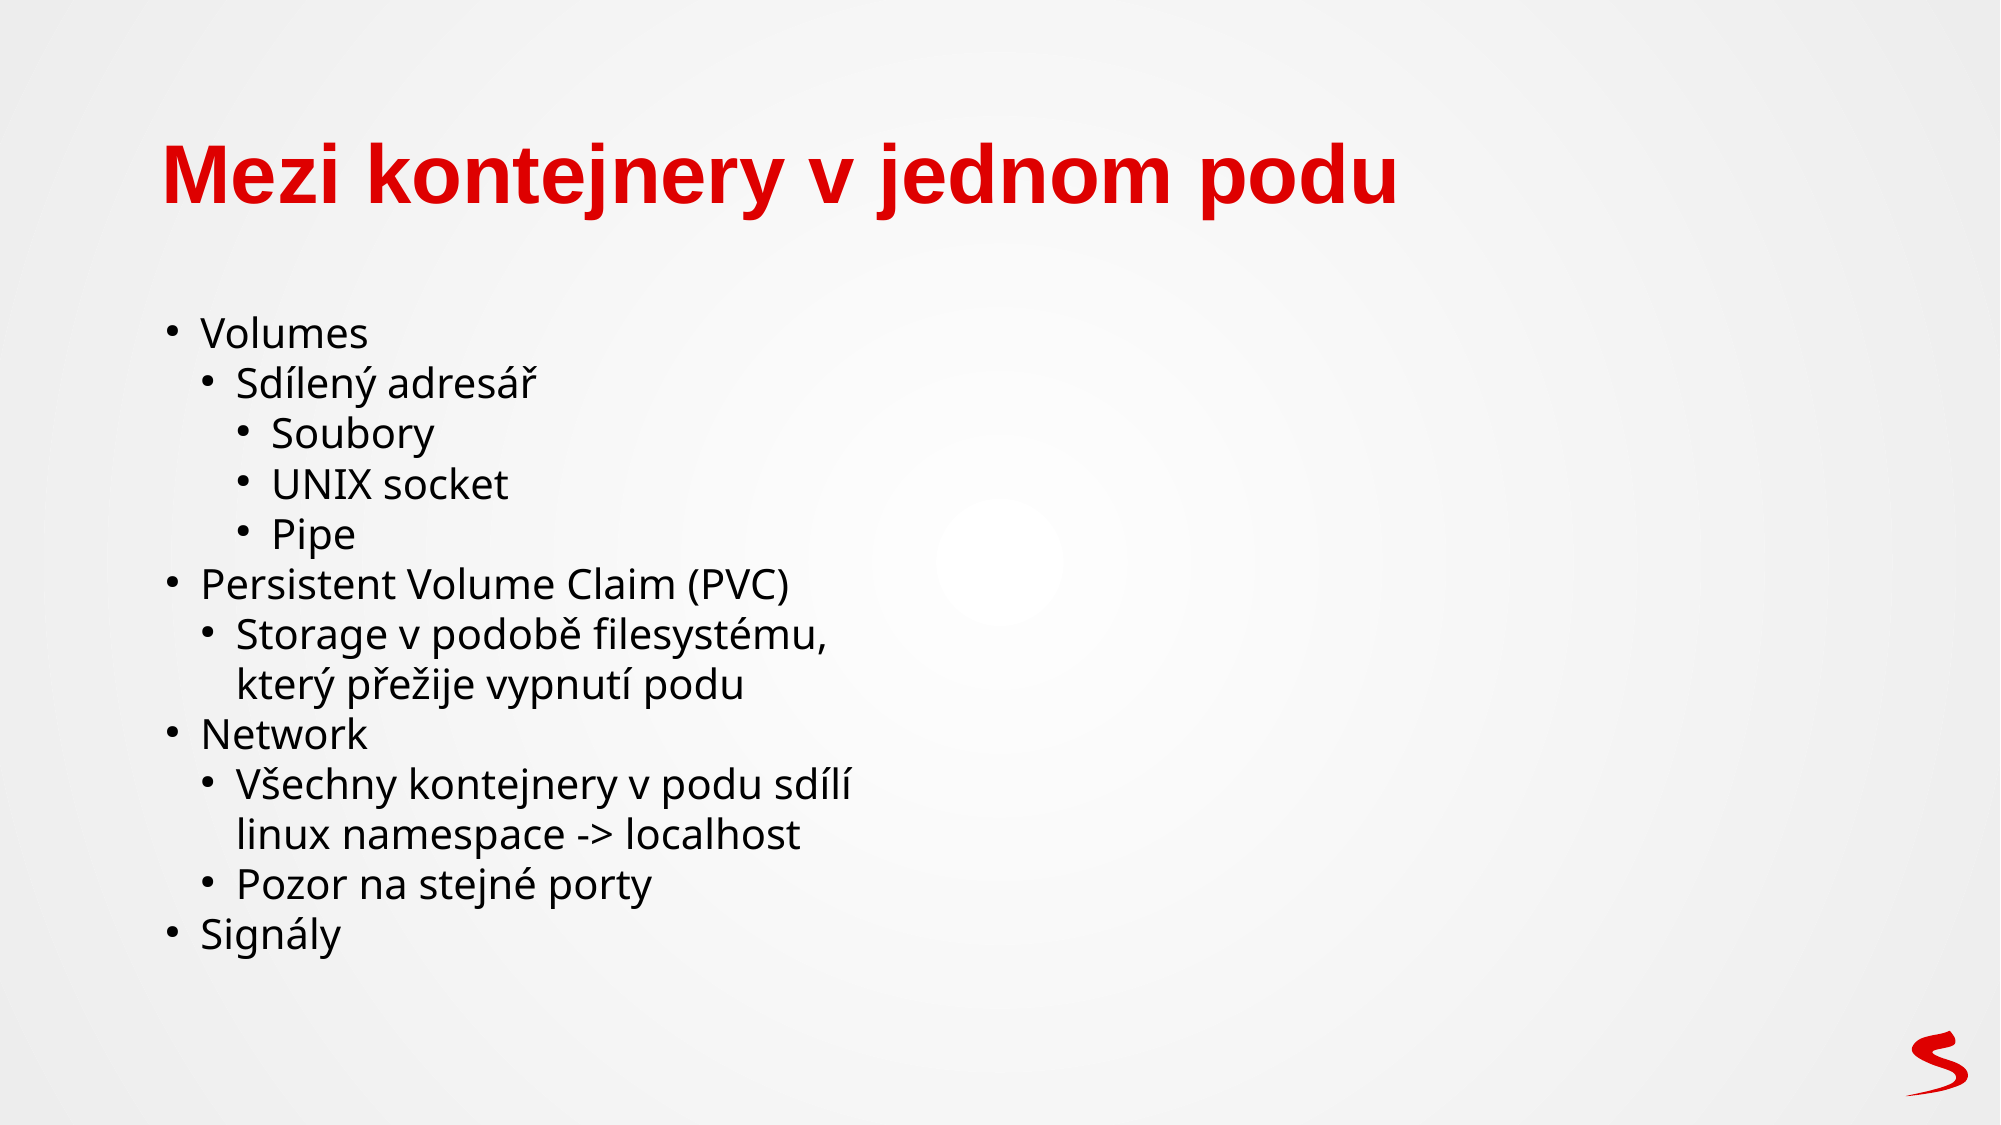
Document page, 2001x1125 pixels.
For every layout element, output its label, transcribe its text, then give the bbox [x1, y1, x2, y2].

text_box Volumes Sdílený adresář Soubory UNIX socket Pipe Persistent Volume Claim (PVC) Storage v podobě filesystému, který přežije vypnutí podu Network Všechny kontejnery v podu sdílí linux namespace -> localhost Pozor na stejné porty Signály [150, 299, 901, 1050]
text_box Mezi kontejnery v jednom podu [146, 112, 1816, 229]
